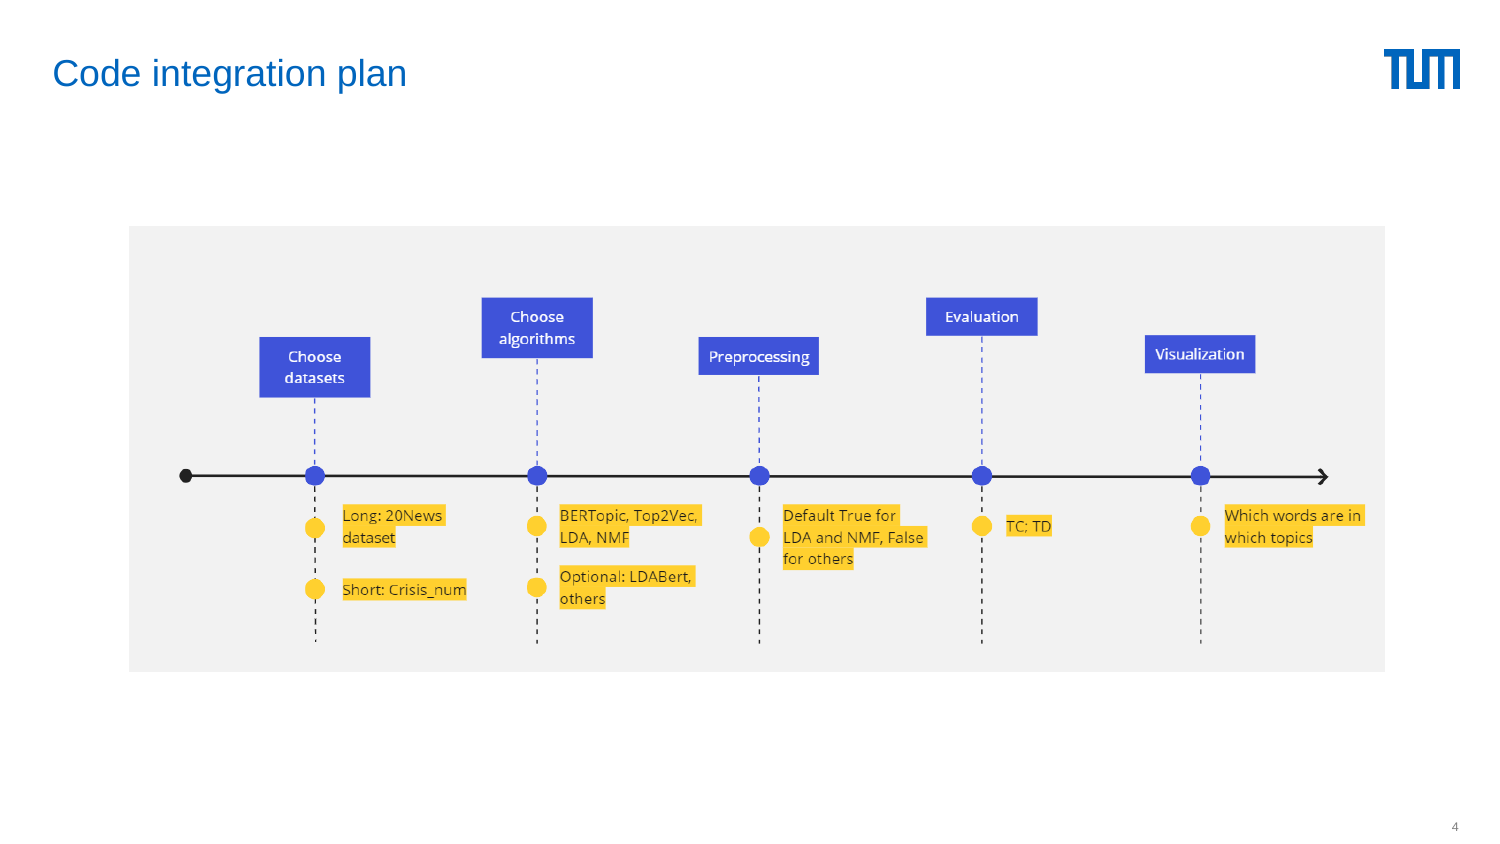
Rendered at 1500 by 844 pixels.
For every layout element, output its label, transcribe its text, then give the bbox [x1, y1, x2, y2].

title Code integration plan [41, 5, 1344, 95]
picture [129, 226, 1385, 672]
slide_number <number> [1417, 808, 1459, 844]
picture [1384, 49, 1460, 89]
